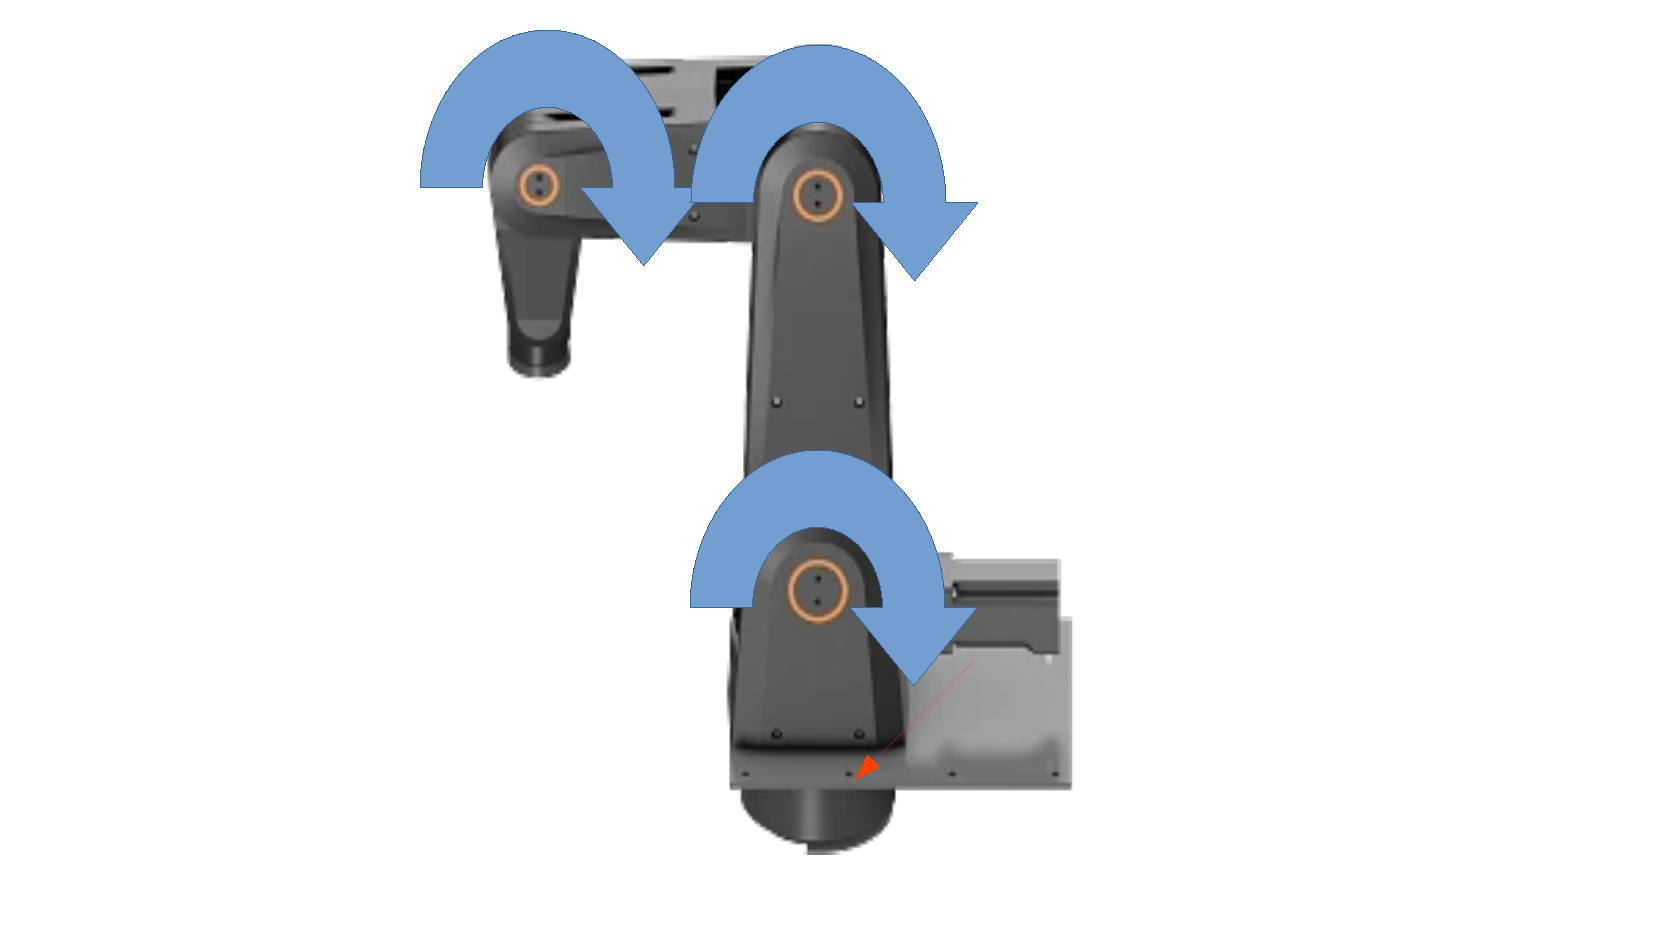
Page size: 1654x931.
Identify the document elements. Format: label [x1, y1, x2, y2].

picture [285, 44, 1276, 856]
text_box [420, 30, 978, 281]
text_box [690, 450, 977, 686]
